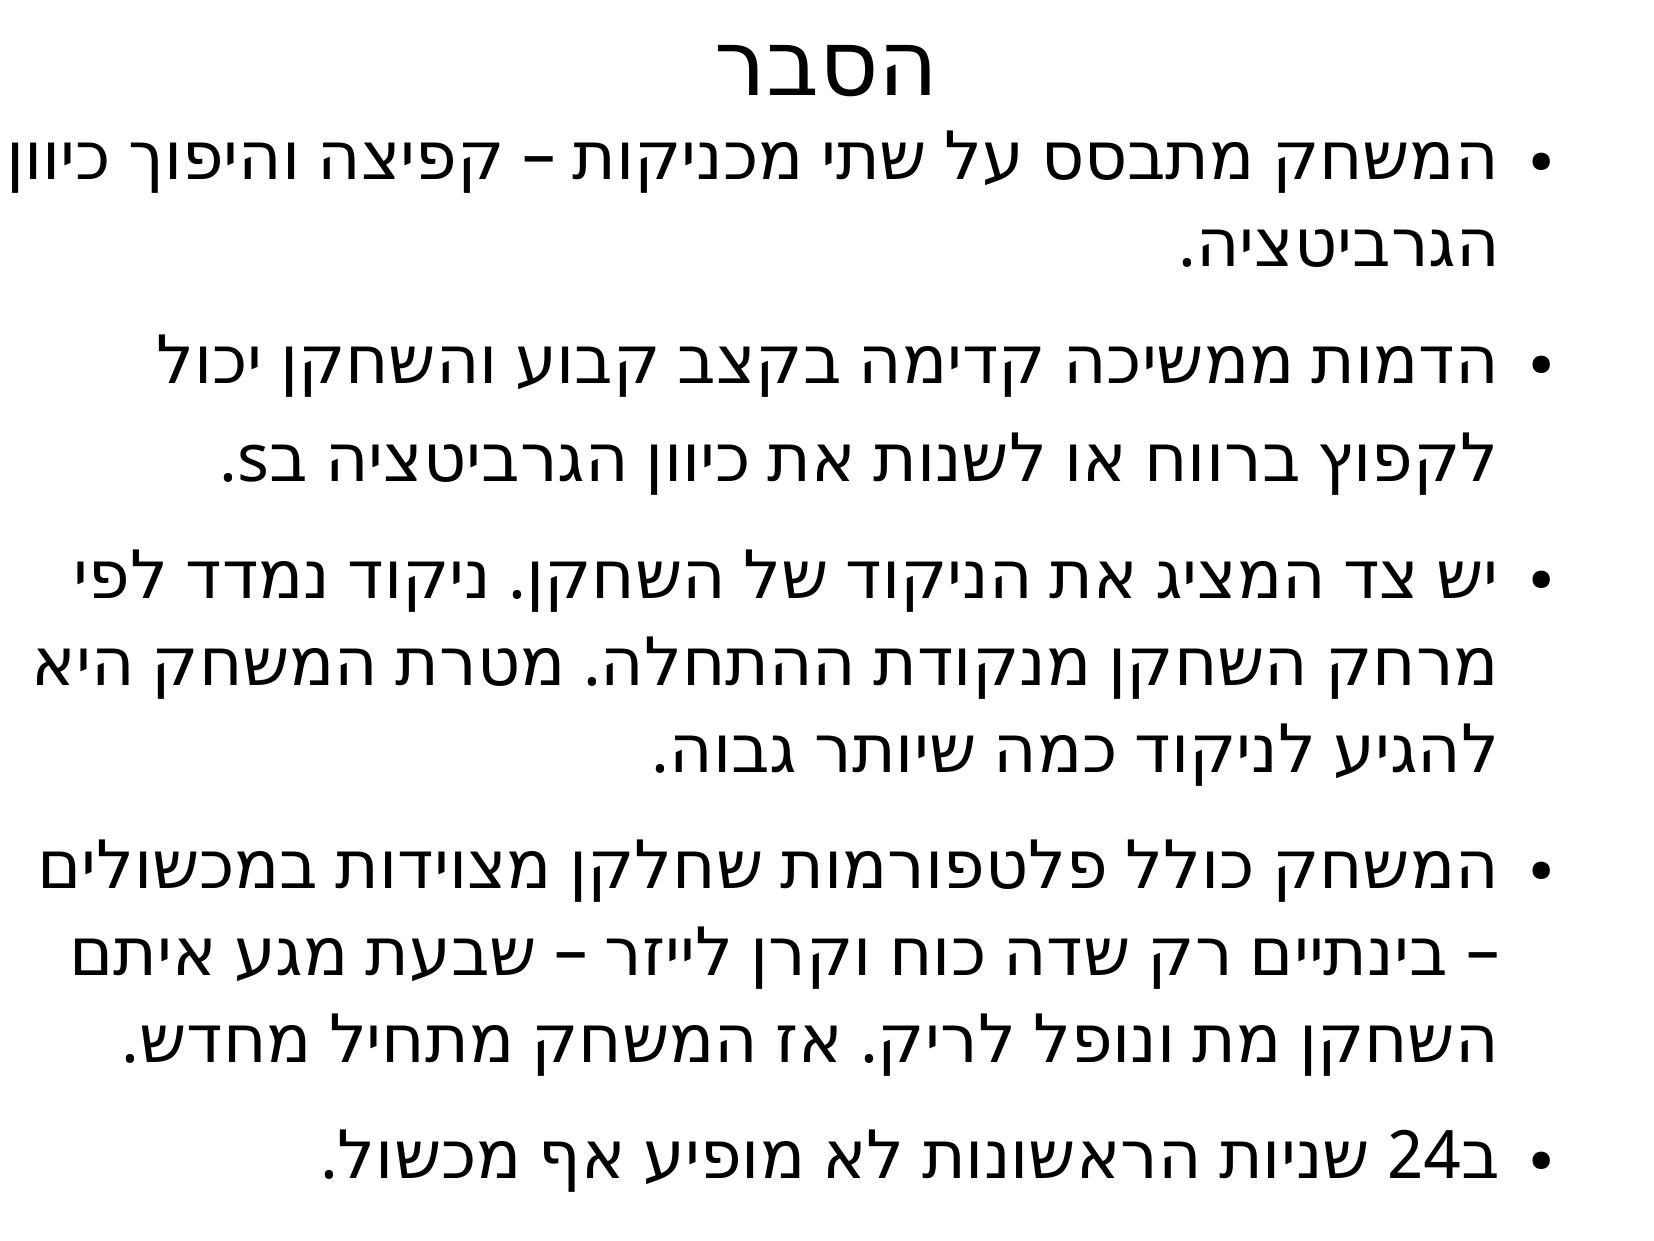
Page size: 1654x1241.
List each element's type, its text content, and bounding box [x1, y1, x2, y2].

list המשחק מתבסס על שתי מכניקות – קפיצה והיפוך כיוון הגרביטציה. הדמות ממשיכה קדימה בקצב קבוע והשחקן יכול לקפוץ ברווח או לשנות את כיוון הגרביטציה בs. יש צד המציג את הניקוד של השחקן. ניקוד נמדד לפי מרחק השחקן מנקודת ההתחלה. מטרת המשחק היא להגיע לניקוד כמה שיותר גבוה. המשחק כולל פלטפורמות שחלקן מצוידות במכשולים – בינתיים רק שדה כוח וקרן לייזר – שבעת מגע איתם השחקן מת ונופל לריק. אז המשחק מתחיל מחדש. ב24 שניות הראשונות לא מופיע אף מכשול. [0, 120, 1571, 1237]
title הסבר [82, 0, 1571, 120]
